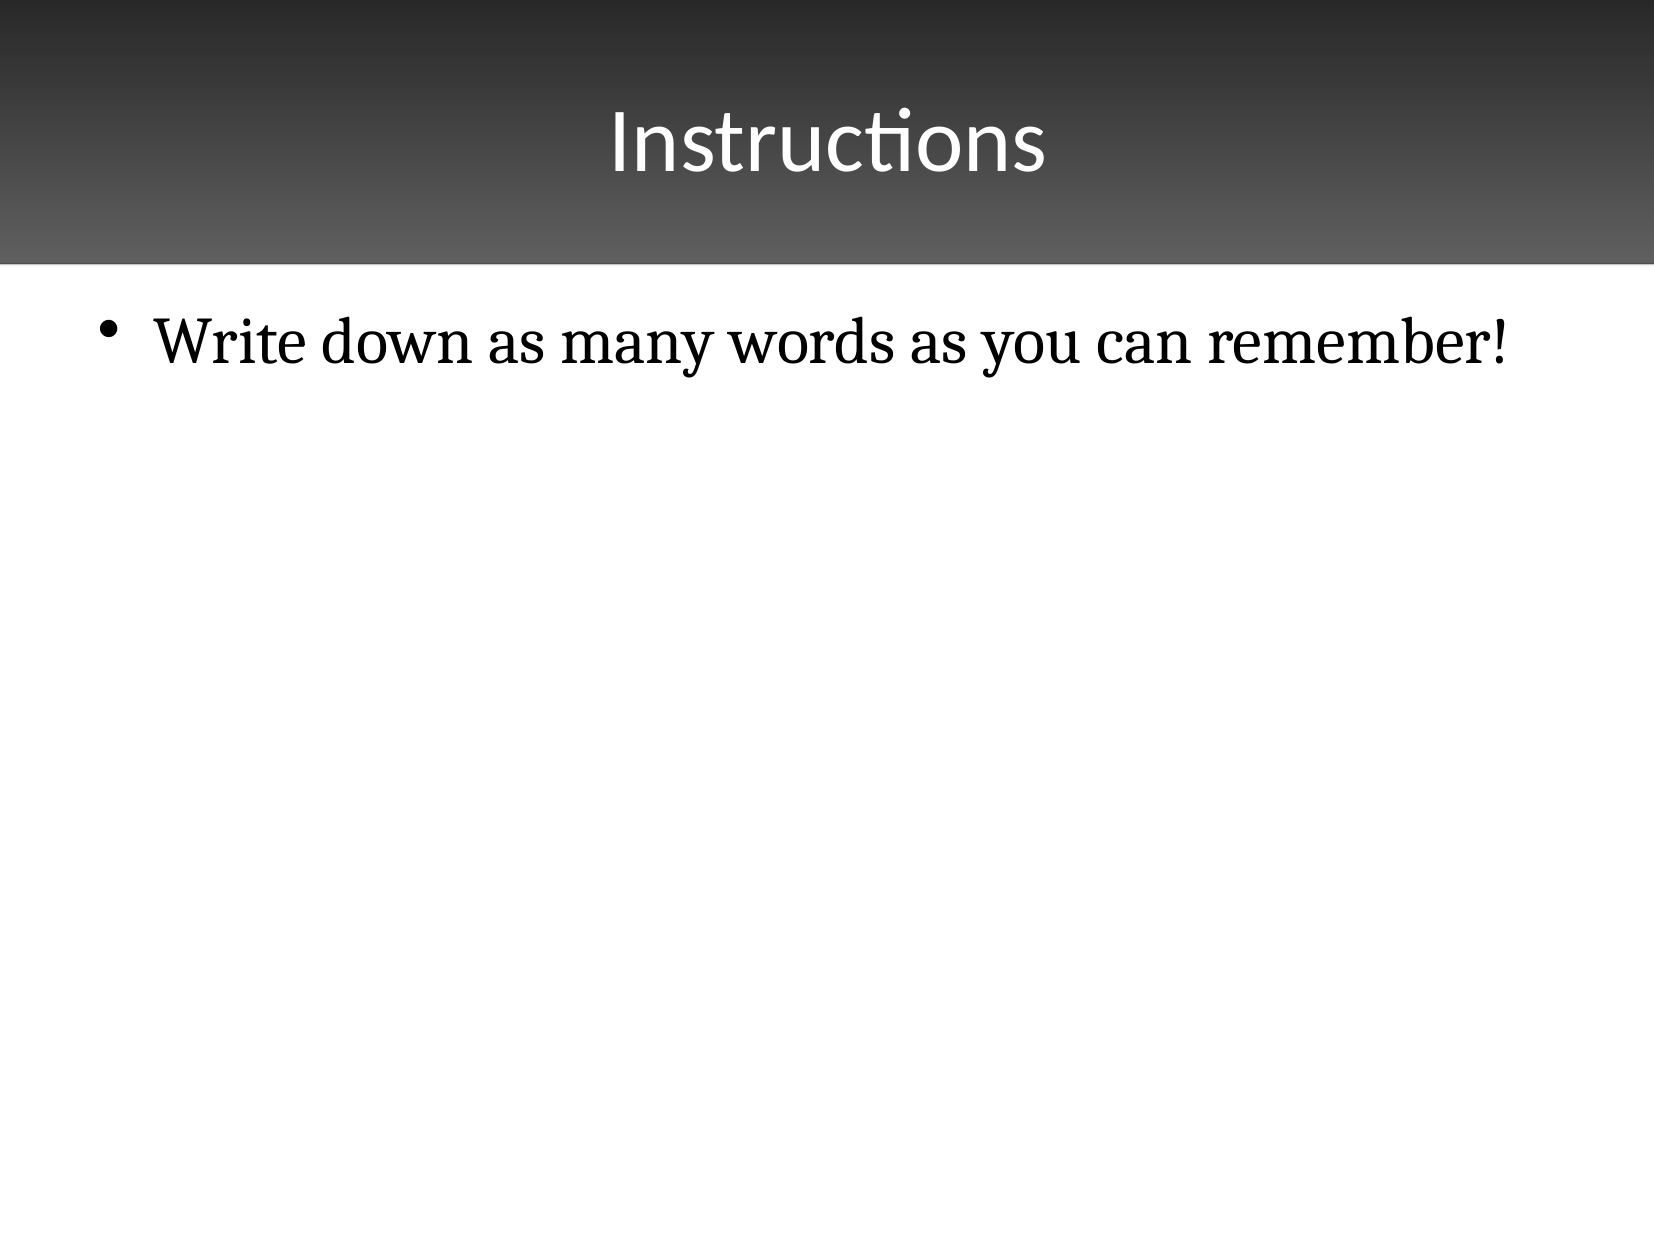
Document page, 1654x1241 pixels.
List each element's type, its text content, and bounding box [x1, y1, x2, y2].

list Write down as many words as you can remember! [82, 289, 1571, 1108]
title Instructions [84, 26, 1573, 243]
